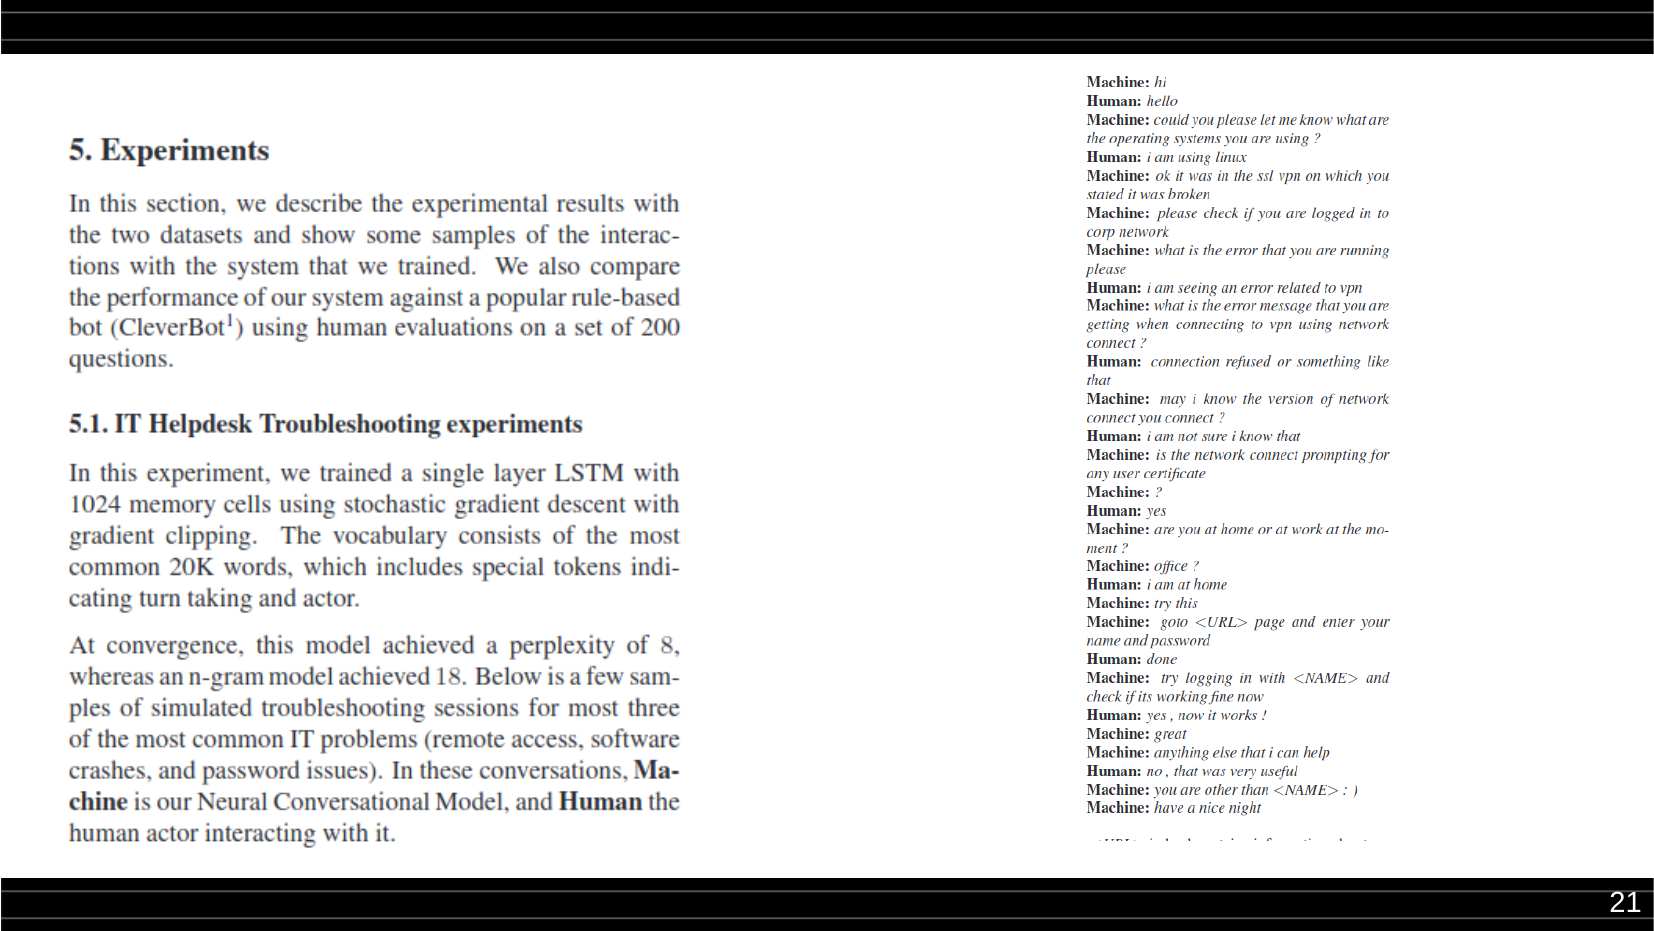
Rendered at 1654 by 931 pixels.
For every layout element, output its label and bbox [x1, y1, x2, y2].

picture [1, 0, 1654, 54]
picture [1, 878, 1654, 931]
picture [1078, 59, 1456, 841]
picture [34, 104, 706, 851]
